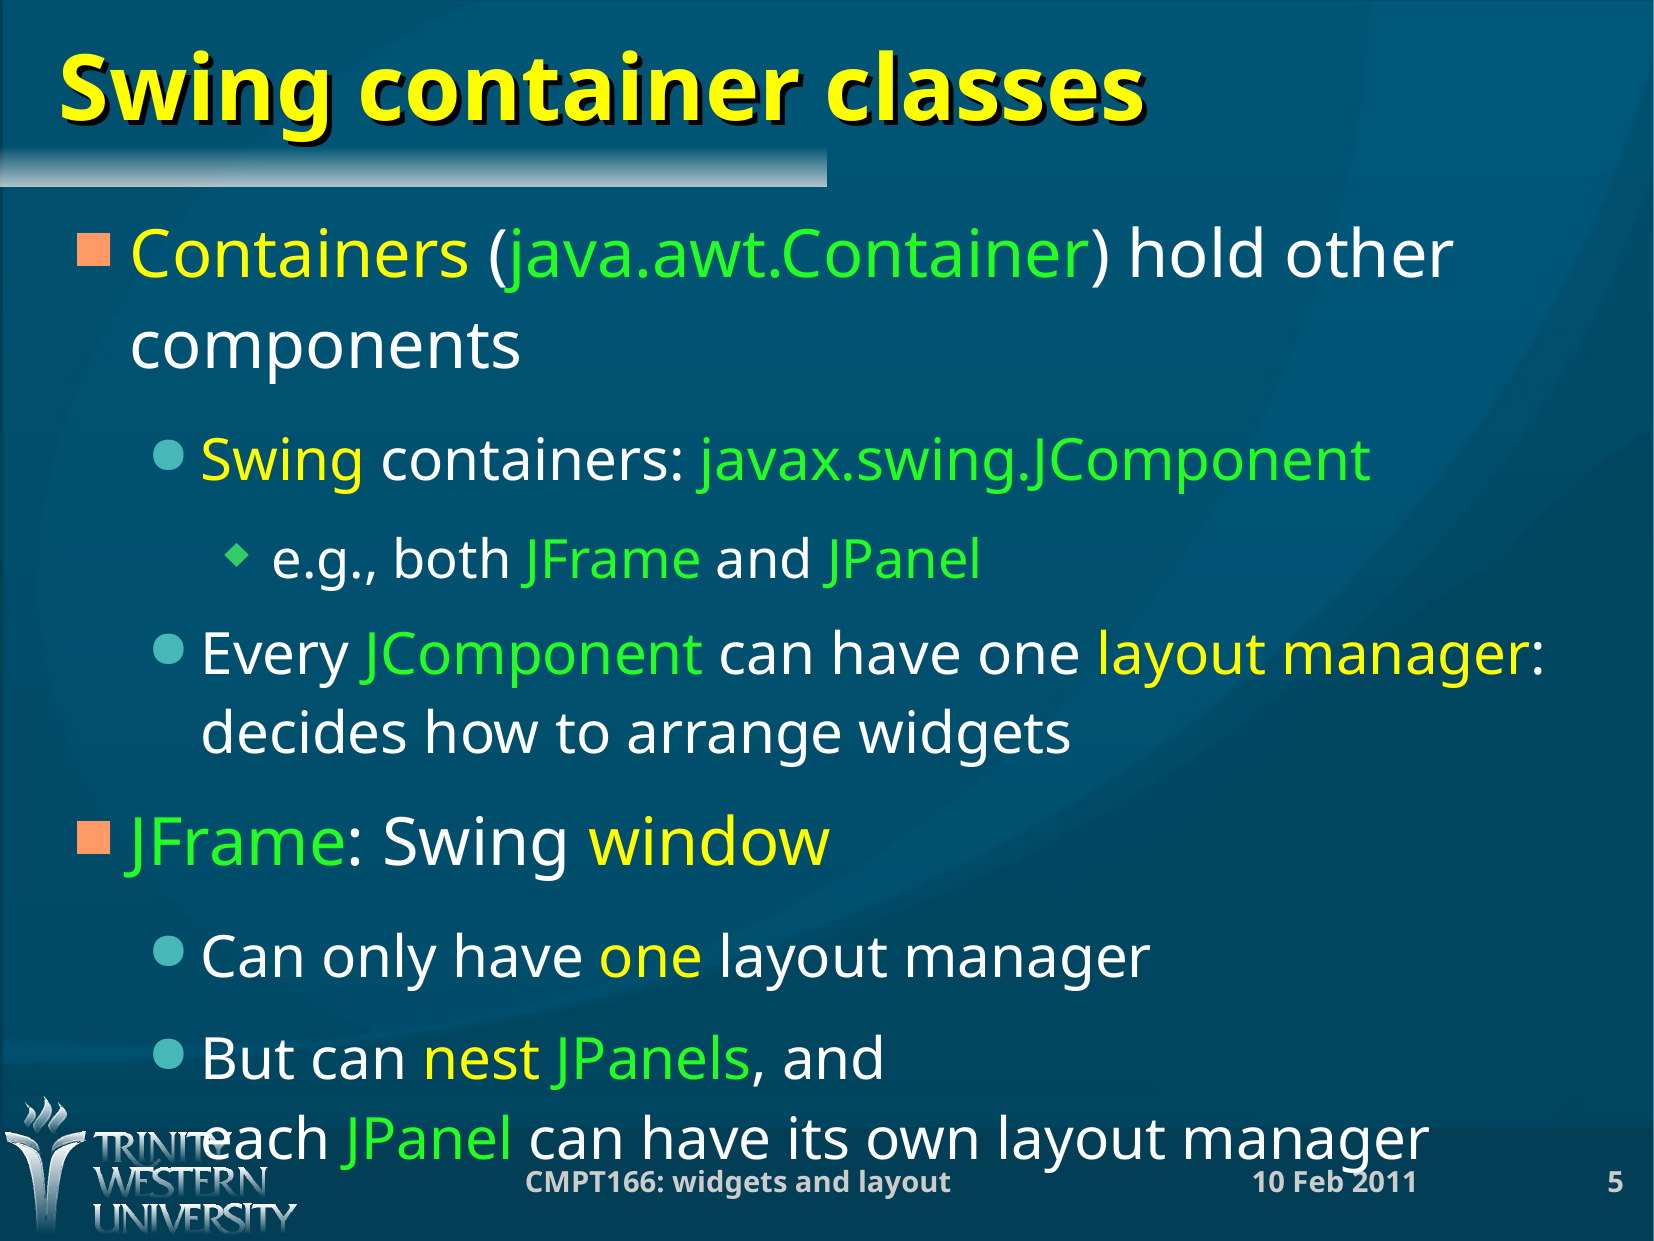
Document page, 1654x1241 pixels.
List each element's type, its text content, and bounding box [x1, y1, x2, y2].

list Event classes are in package java.awt.event e.g., the ActionListener interface uses the actionPerformed() method on an ActionEvent object [0, 154, 827, 158]
title Swing container classes [59, 19, 1595, 148]
list Containers (java.awt.Container) hold other components Swing containers: javax.swing.JComponent e.g., both JFrame and JPanel Every JComponent can have one layout manager: decides how to arrange widgets JFrame: Swing window Can only have one layout manager But can nest JPanels, and each JPanel can have its own layout manager [59, 206, 1625, 1058]
picture [38, 1227, 54, 1232]
